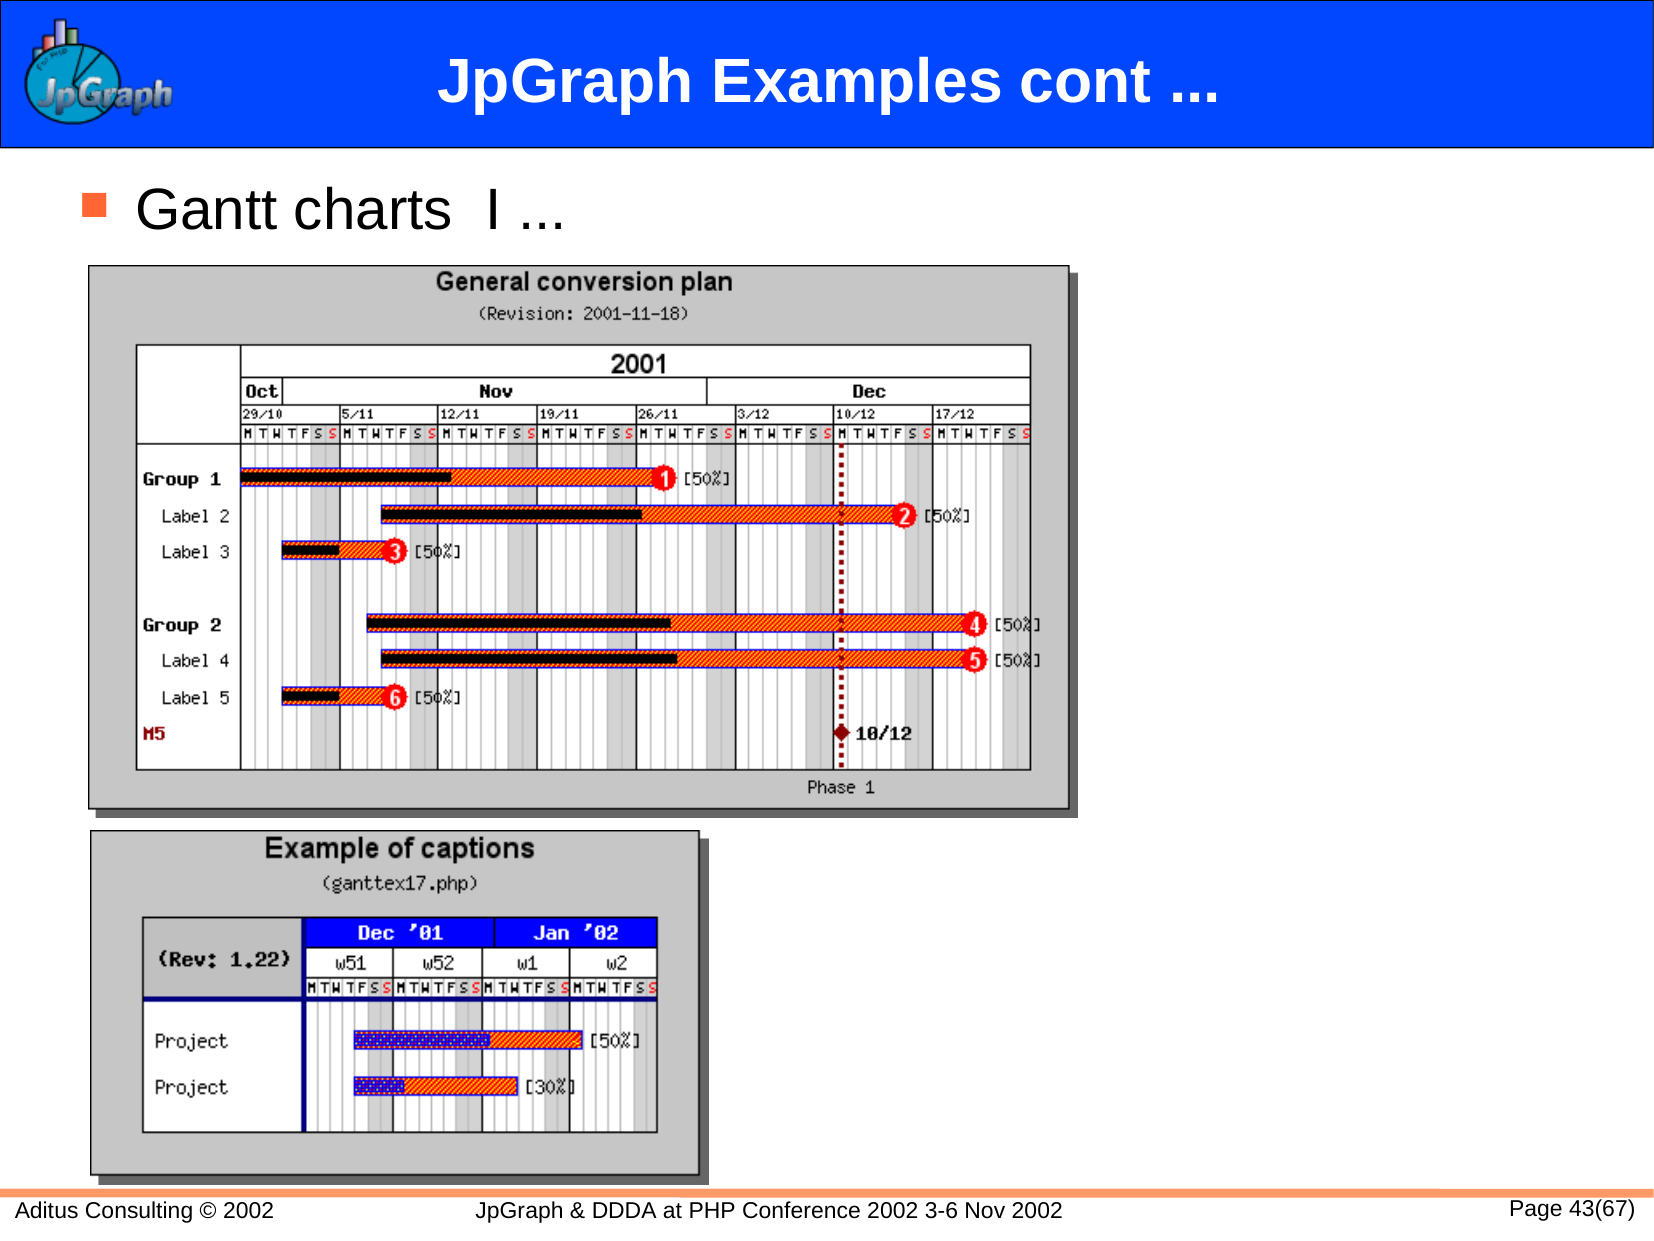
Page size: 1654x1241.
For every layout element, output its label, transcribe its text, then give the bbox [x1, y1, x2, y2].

title JpGraph Examples cont ... [123, 0, 1536, 163]
list Gantt charts I ... [64, 177, 1580, 296]
picture [90, 830, 709, 1185]
picture [20, 17, 123, 128]
picture [88, 265, 1078, 818]
